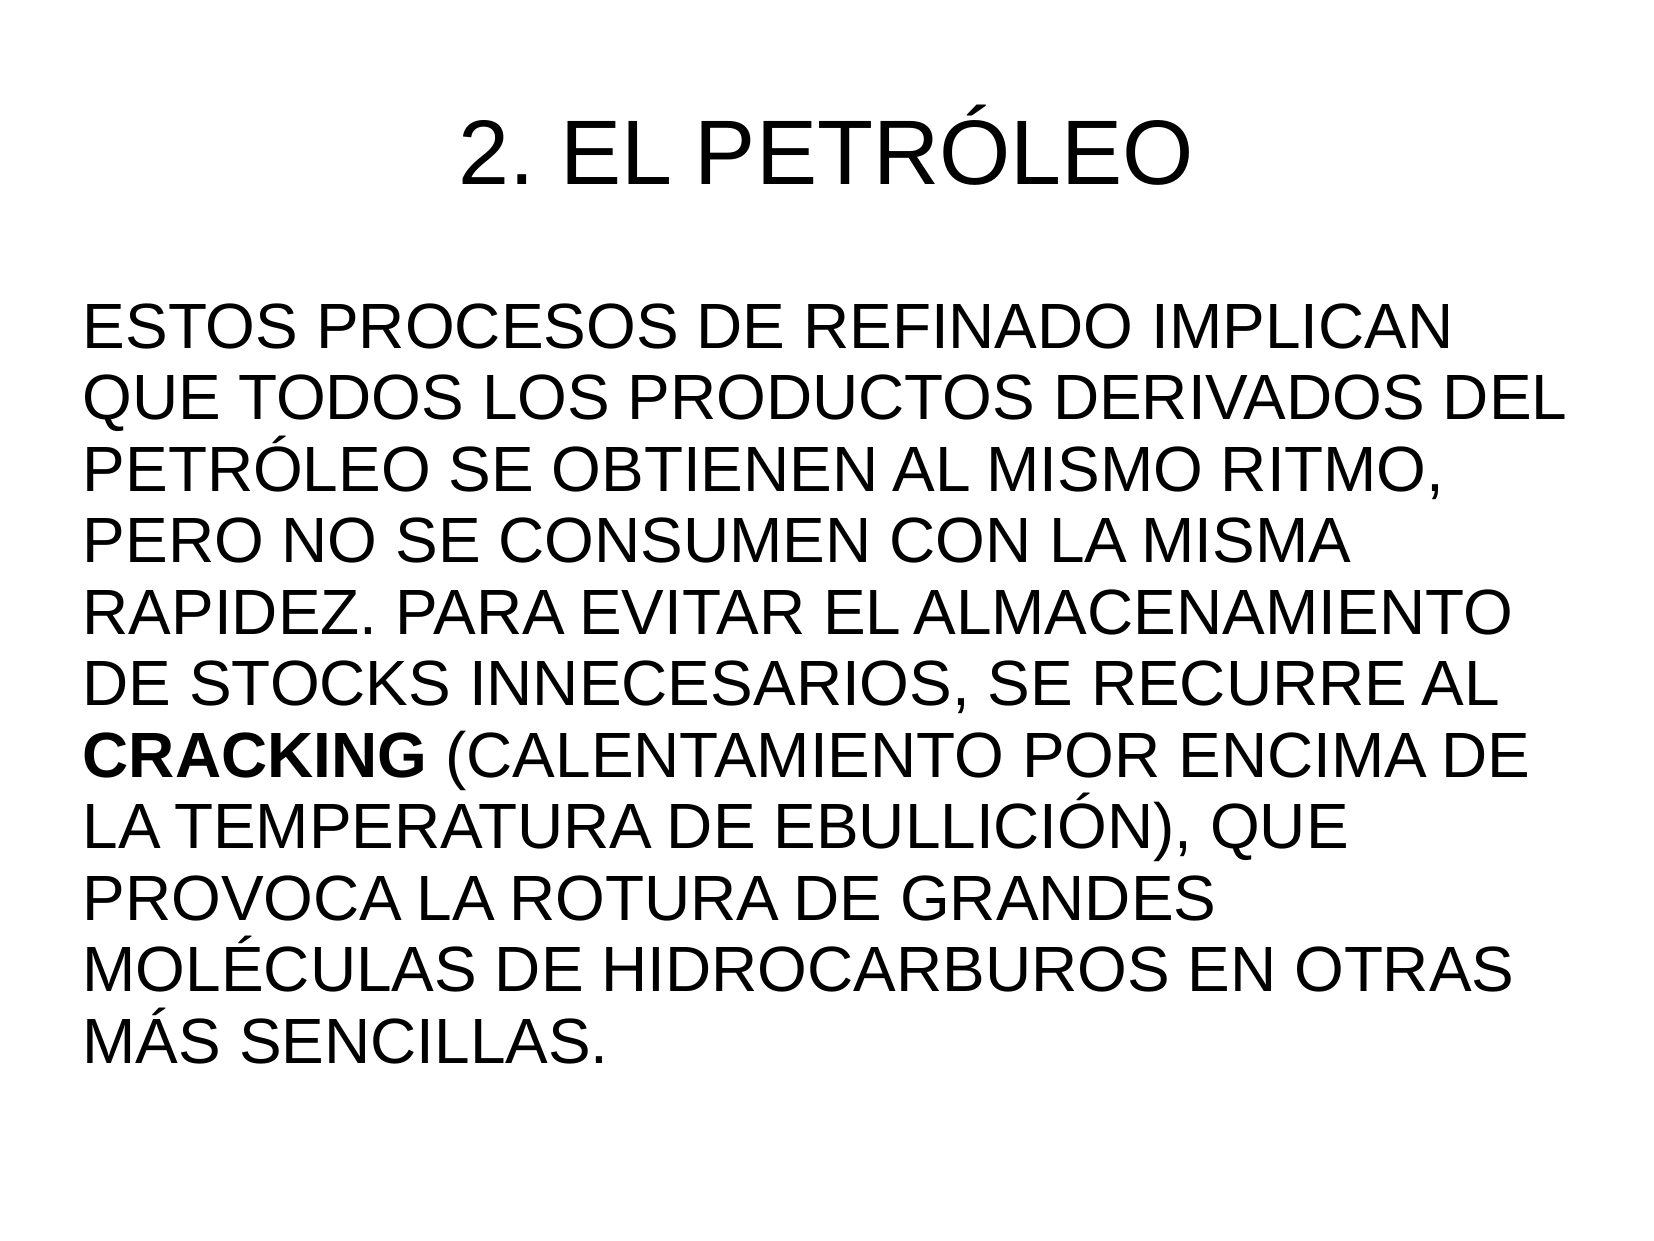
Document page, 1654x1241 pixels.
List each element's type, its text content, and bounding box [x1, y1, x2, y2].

list ESTOS PROCESOS DE REFINADO IMPLICAN QUE TODOS LOS PRODUCTOS DERIVADOS DEL PETRÓLEO SE OBTIENEN AL MISMO RITMO, PERO NO SE CONSUMEN CON LA MISMA RAPIDEZ. PARA EVITAR EL ALMACENAMIENTO DE STOCKS INNECESARIOS, SE RECURRE AL CRACKING (CALENTAMIENTO POR ENCIMA DE LA TEMPERATURA DE EBULLICIÓN), QUE PROVOCA LA ROTURA DE GRANDES MOLÉCULAS DE HIDROCARBUROS EN OTRAS MÁS SENCILLAS. [82, 290, 1571, 1109]
title 2. EL PETRÓLEO [82, 49, 1571, 257]
